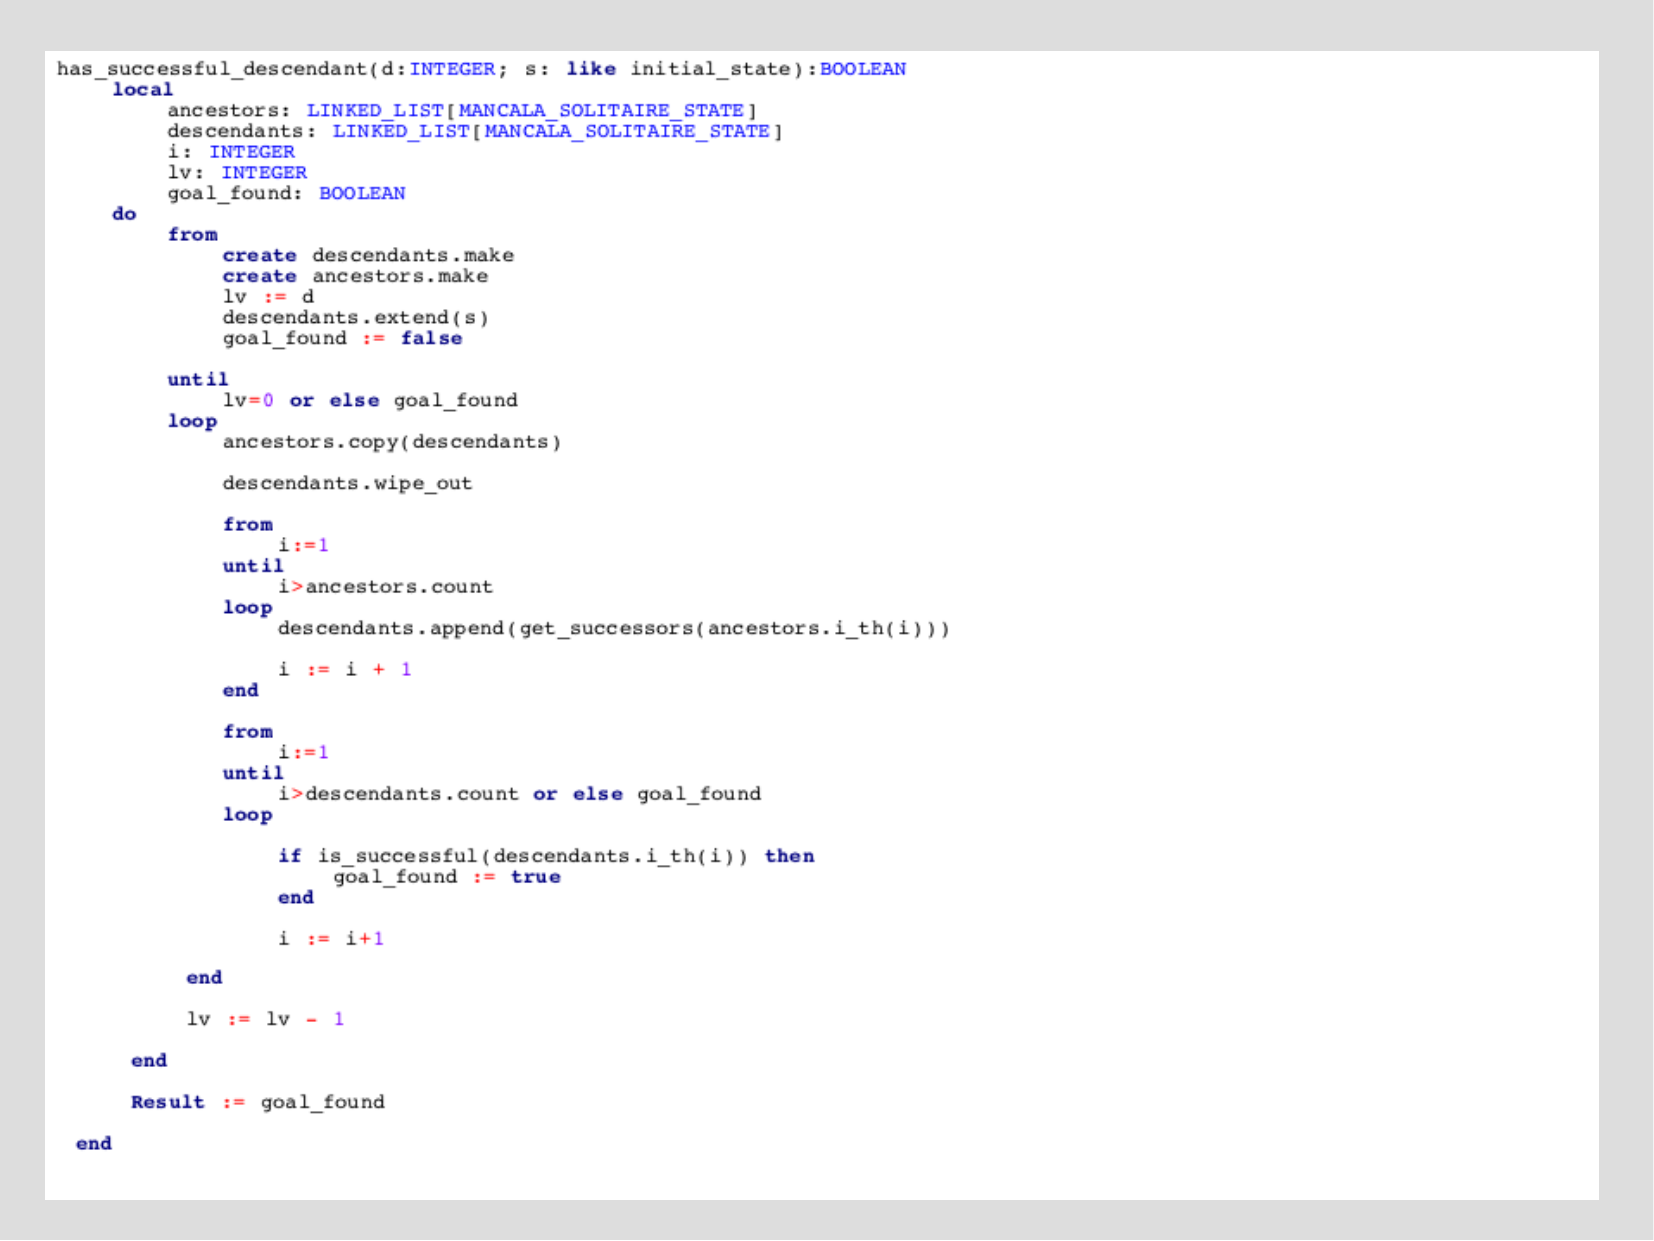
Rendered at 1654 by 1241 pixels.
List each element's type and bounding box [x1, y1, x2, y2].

picture [45, 51, 1599, 1201]
